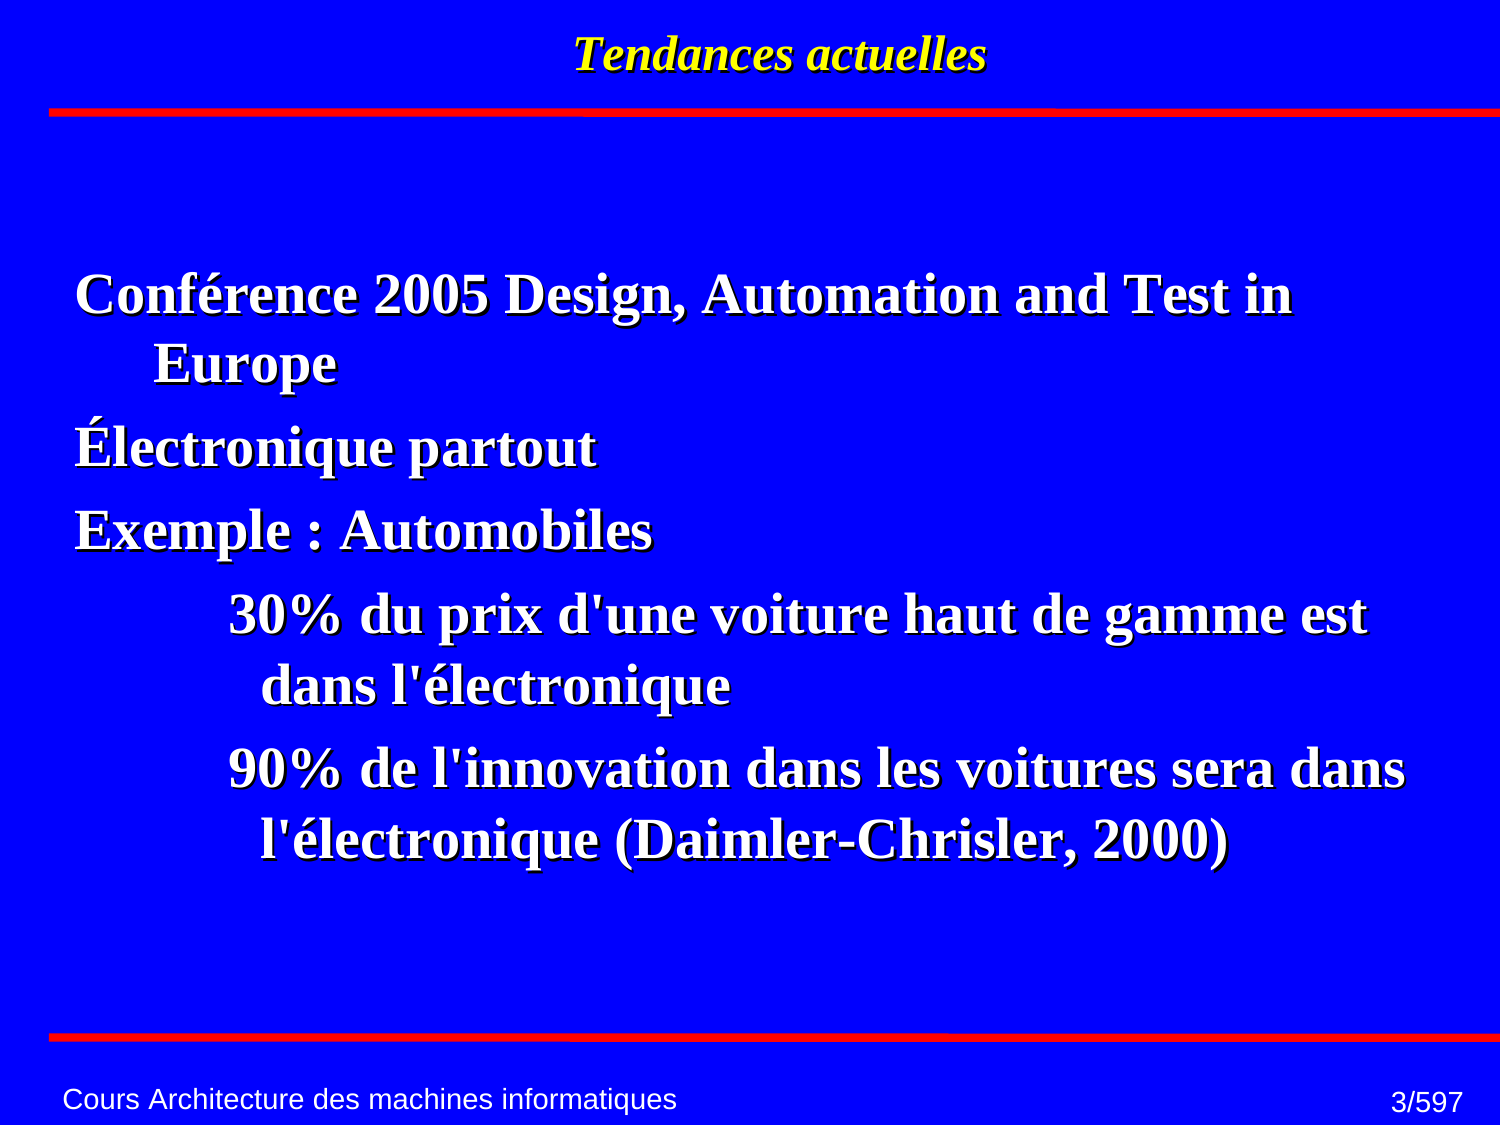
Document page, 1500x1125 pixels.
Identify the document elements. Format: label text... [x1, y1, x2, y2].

title Tendances actuelles [147, 0, 1412, 89]
list Conférence 2005 Design, Automation and Test in Europe Électronique partout Exemple : Automobiles 30% du prix d'une voiture haut de gamme est dans l'électronique 90% de l'innovation dans les voitures sera dans l'électronique (Daimler-Chrisler, 2000) [59, 249, 1447, 945]
